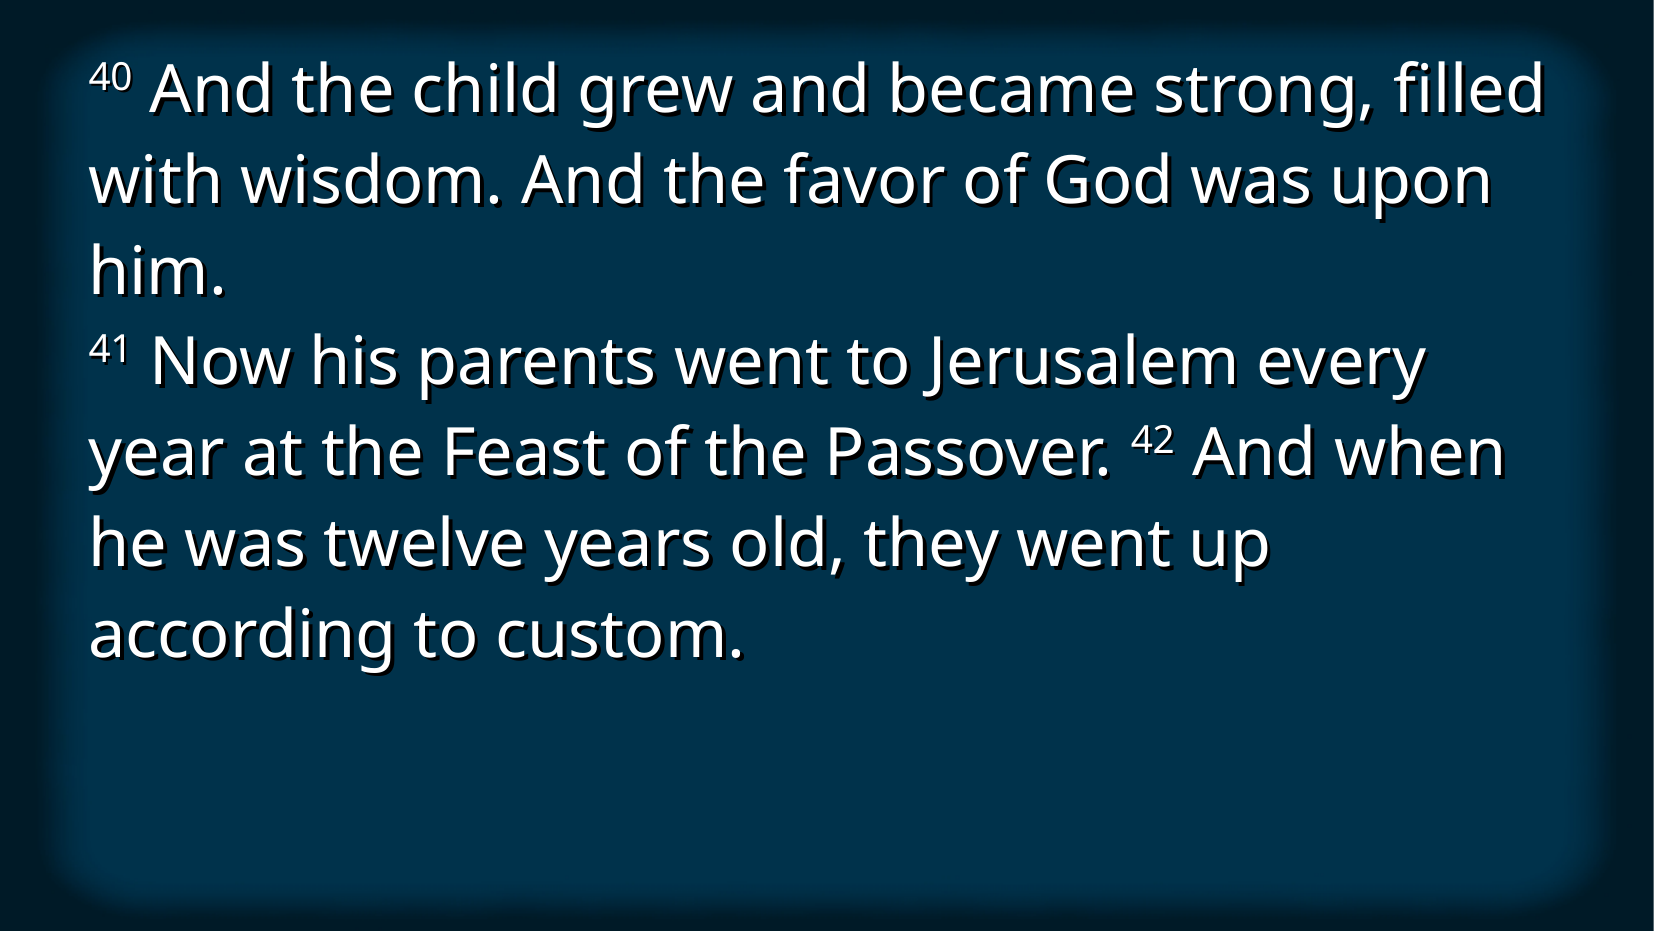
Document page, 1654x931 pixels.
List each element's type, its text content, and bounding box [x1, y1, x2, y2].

text_box 40 And the child grew and became strong, filled with wisdom. And the favor of God was upon him. 41 Now his parents went to Jerusalem every year at the Feast of the Passover. 42 And when he was twelve years old, they went up according to custom. [73, 33, 1591, 582]
picture [0, 0, 1654, 931]
